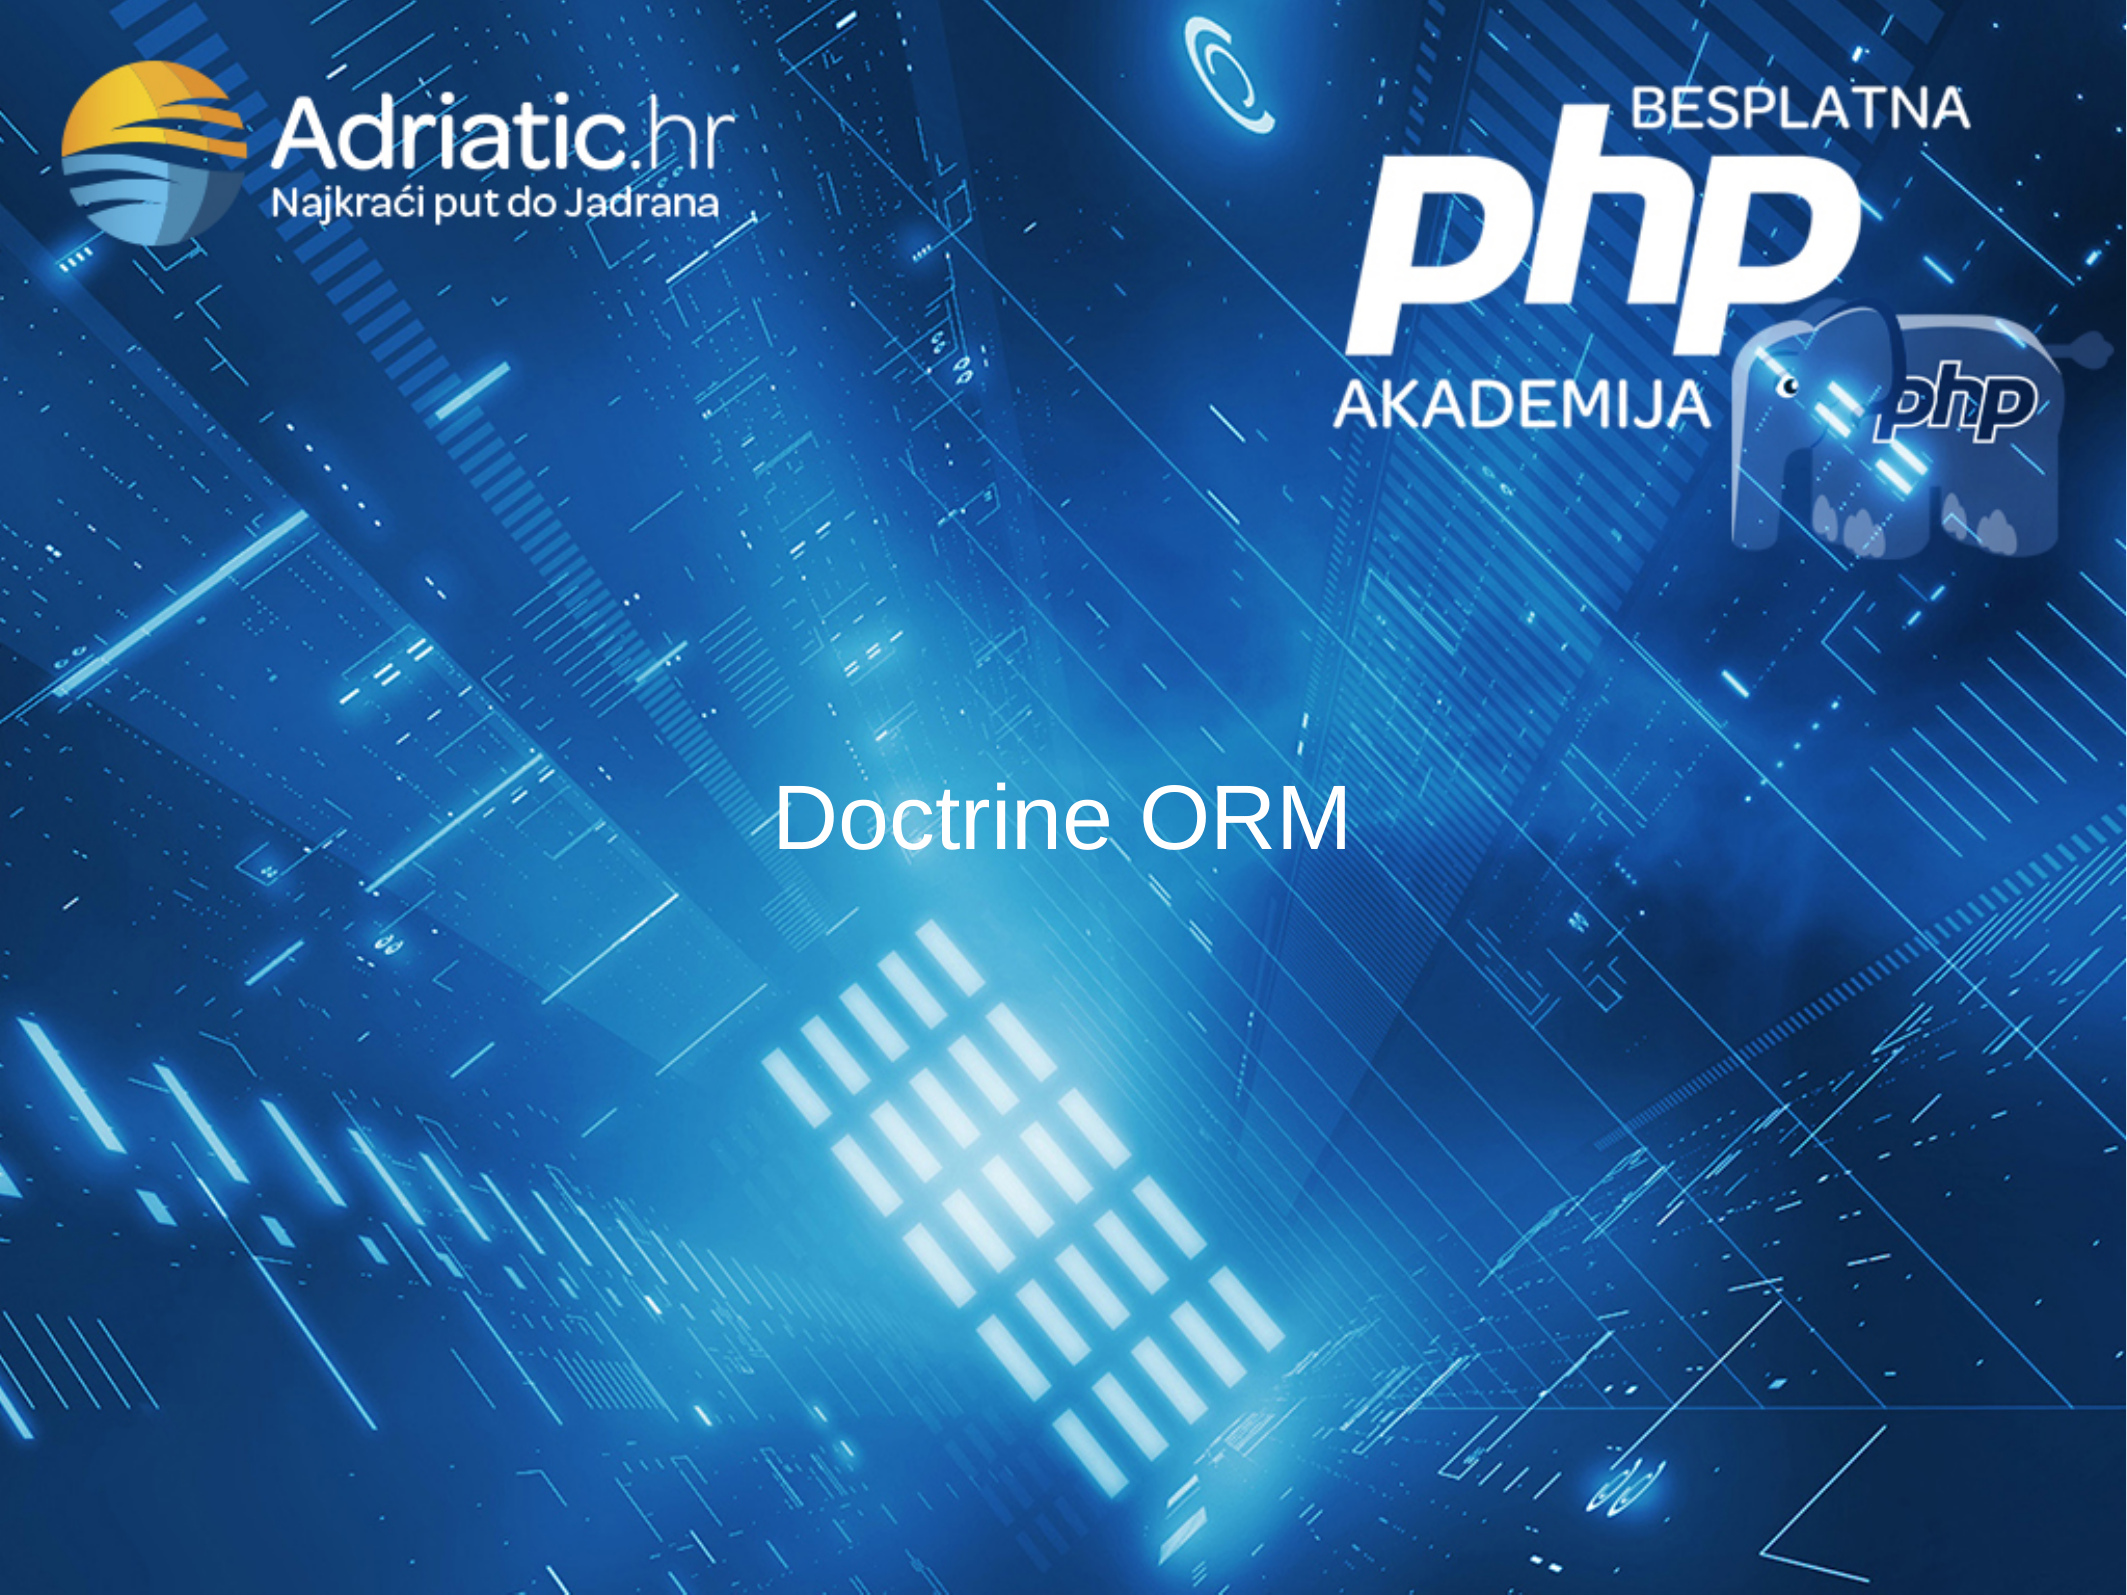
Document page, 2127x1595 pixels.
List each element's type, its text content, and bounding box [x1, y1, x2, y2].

title Doctrine ORM [106, 685, 2020, 952]
picture [0, 0, 2127, 1595]
